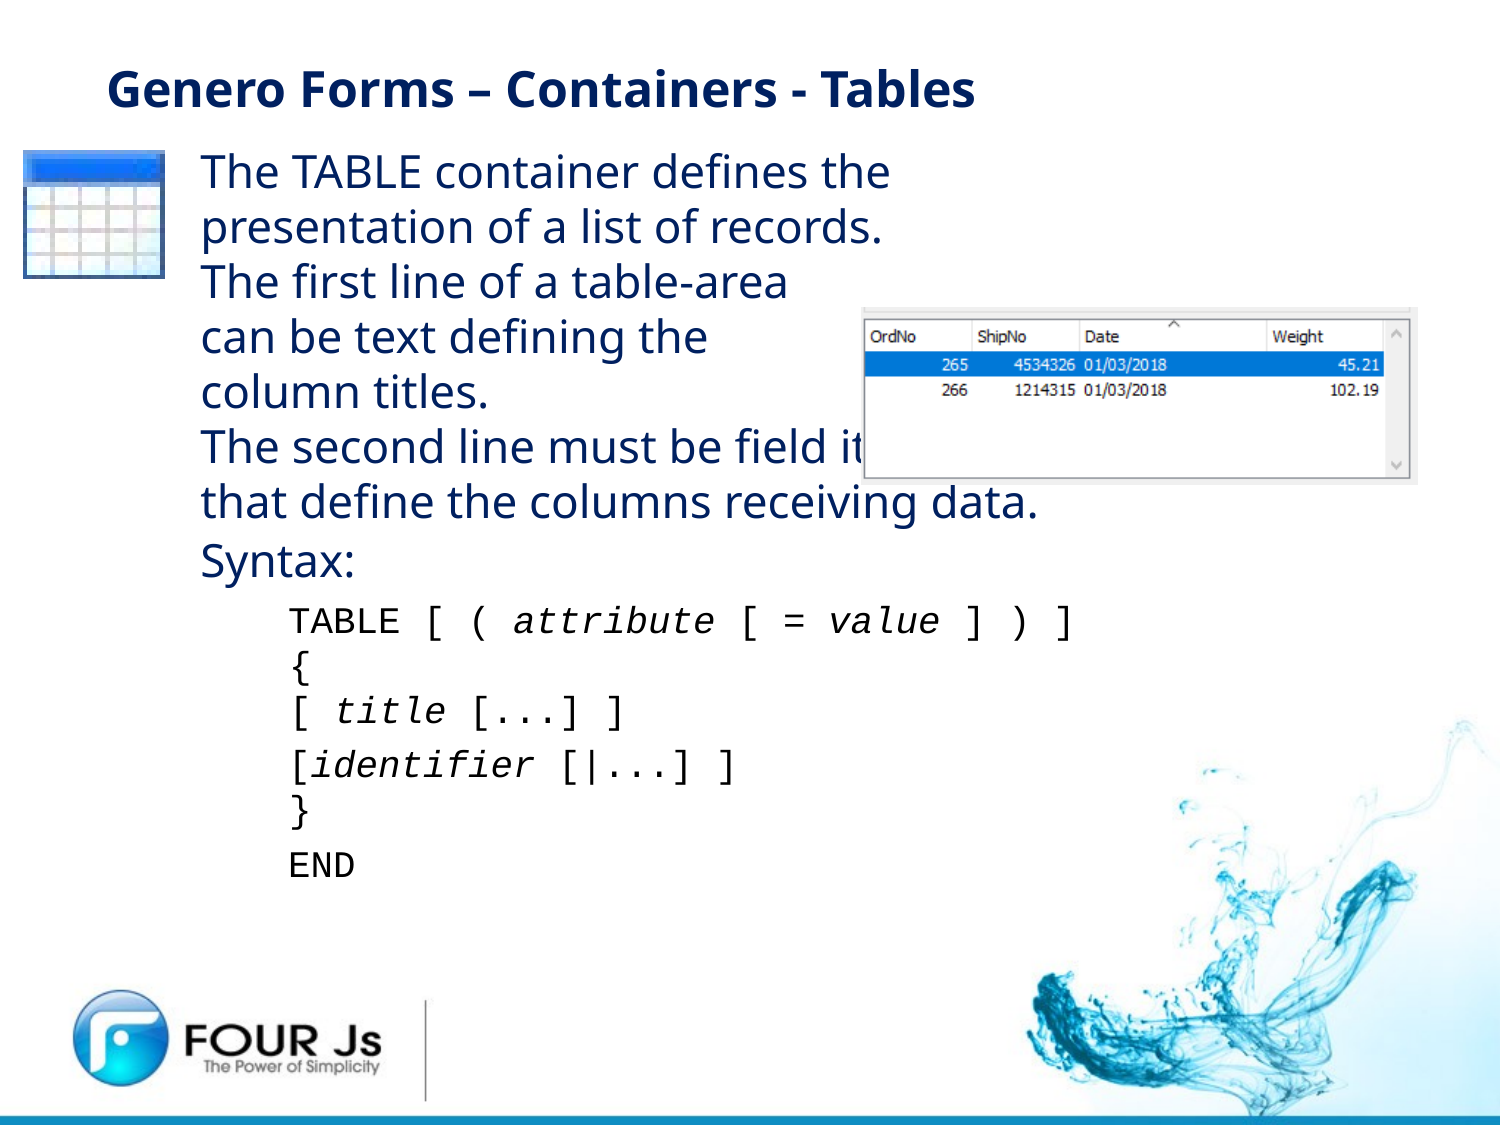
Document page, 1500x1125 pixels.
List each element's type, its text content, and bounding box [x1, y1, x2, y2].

picture [0, 0, 1500, 1122]
text_box The TABLE container defines the presentation of a list of records. The first line of a table-area can be text defining the column titles. The second line must be field item tags that define the columns receiving data. Syntax: TABLE [ ( attribute [ = value ] ) ] { [ title [...] ] [identifier [|...] ] } END [185, 135, 1146, 969]
title Genero Forms – Containers - Tables [106, 35, 1388, 142]
